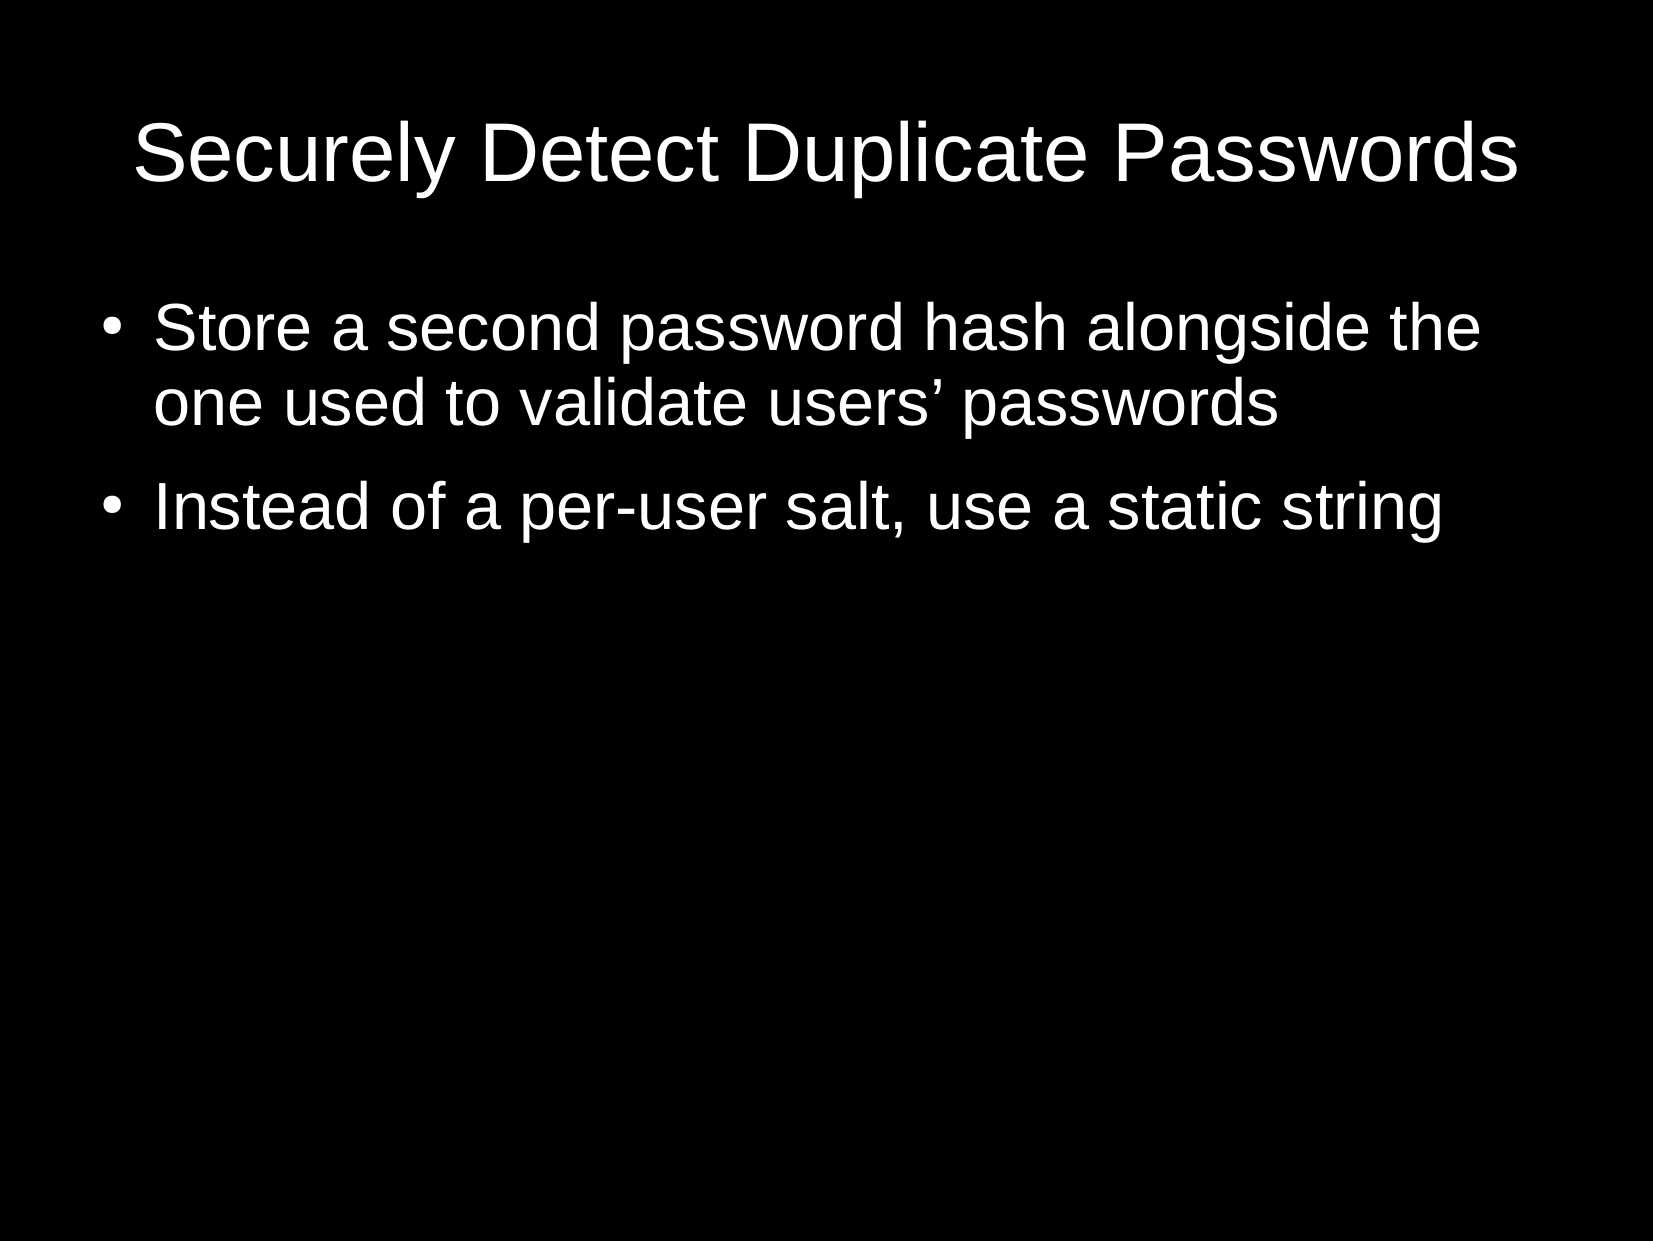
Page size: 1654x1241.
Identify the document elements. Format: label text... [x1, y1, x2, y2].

list Store a second password hash alongside the one used to validate users’ passwords Instead of a per-user salt, use a static string [82, 290, 1571, 1156]
title Securely Detect Duplicate Passwords [82, 49, 1571, 257]
